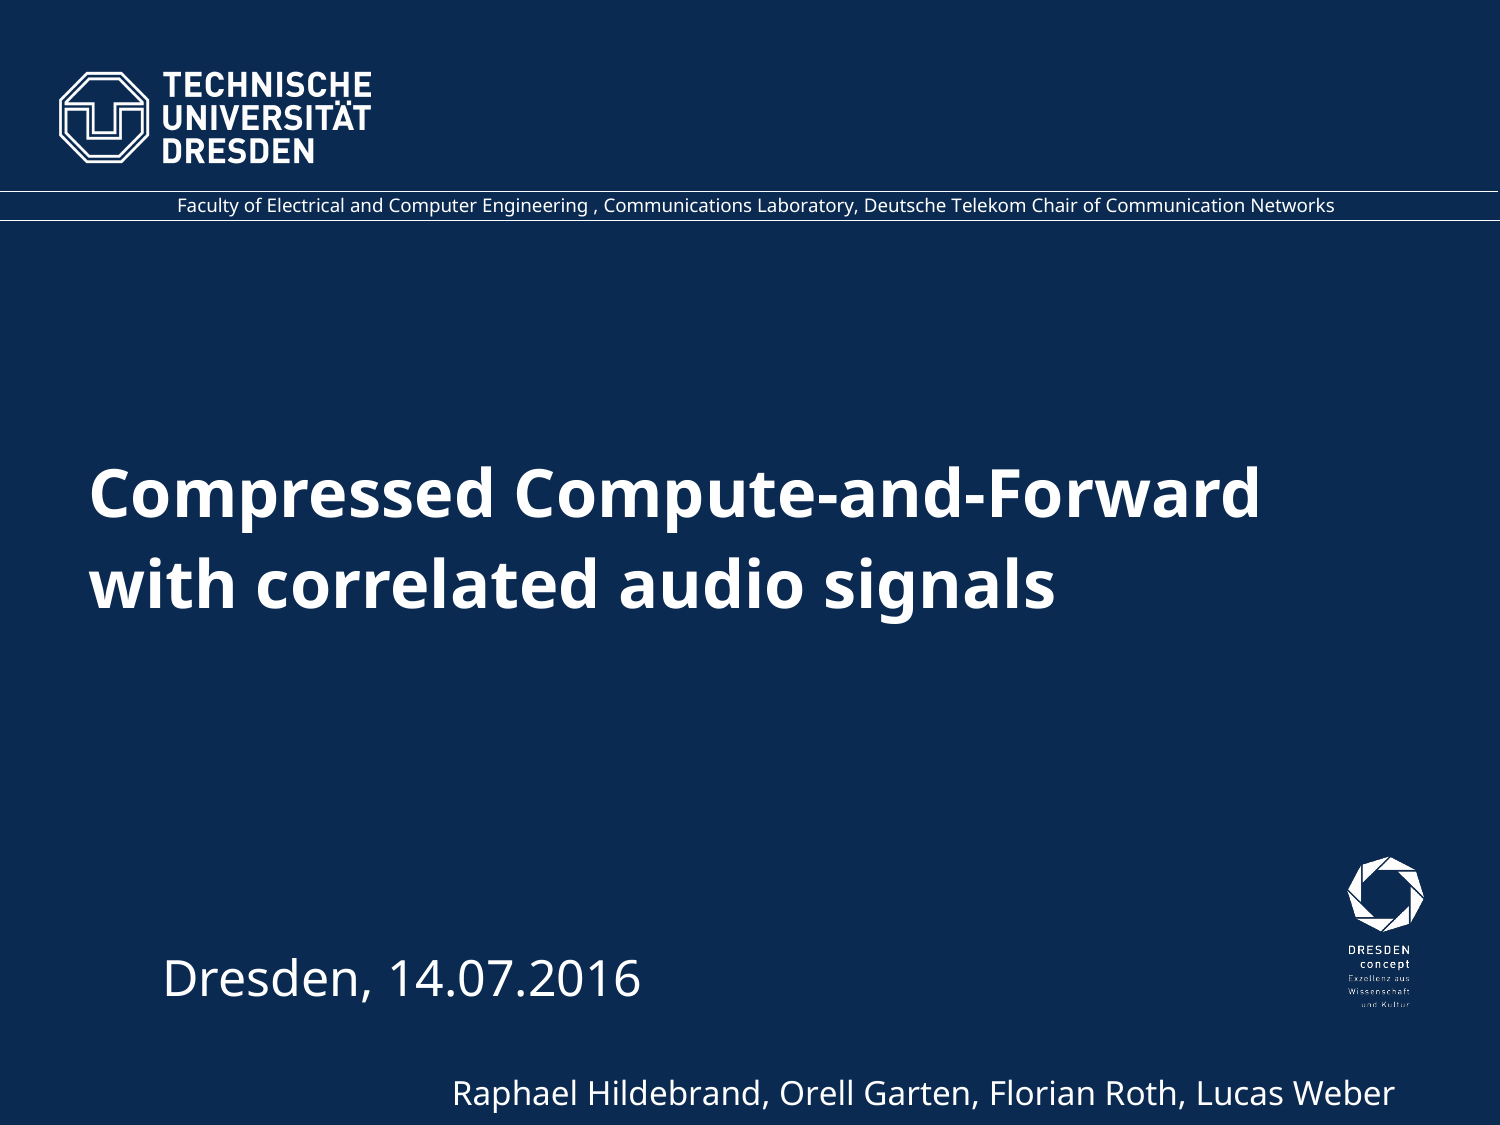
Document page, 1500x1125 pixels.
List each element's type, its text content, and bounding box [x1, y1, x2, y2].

picture [1347, 856, 1424, 1007]
picture [58, 71, 371, 164]
title Compressed Compute-and-Forward with correlated audio signals [88, 354, 1500, 728]
text_box Faculty of Electrical and Computer Engineering , Communications Laboratory, Deutsche Telekom Chair of Communication Networks [177, 196, 1500, 222]
text_box Raphael Hildebrand, Orell Garten, Florian Roth, Lucas Weber [437, 1062, 1500, 1125]
subtitle Dresden, 14.07.2016 [162, 924, 1388, 1038]
